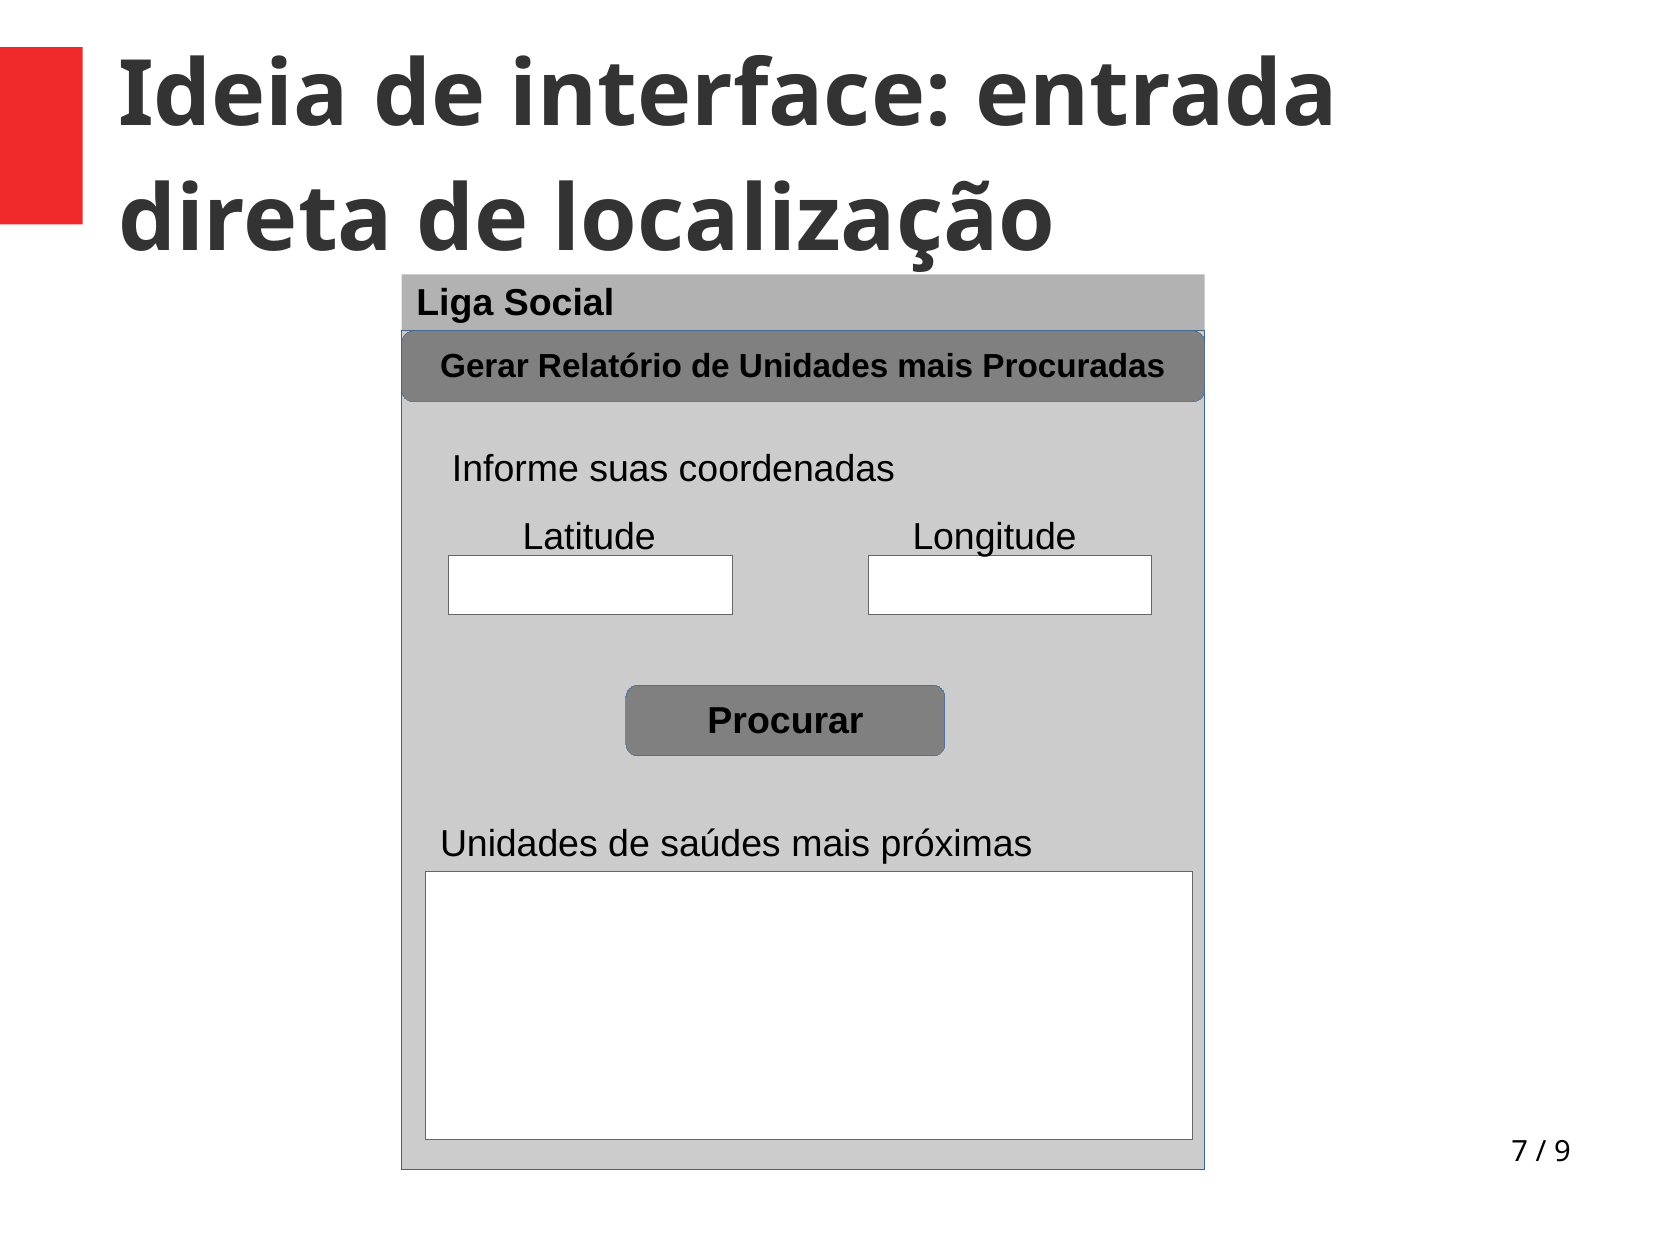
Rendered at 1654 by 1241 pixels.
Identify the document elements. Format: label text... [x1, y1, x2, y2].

text_box Unidades de saúdes mais próximas [425, 814, 1087, 872]
text_box [401, 393, 1205, 1170]
text_box Longitude [897, 507, 1134, 565]
text_box Procurar [625, 685, 945, 756]
text_box Latitude [507, 507, 697, 565]
text_box Liga Social [401, 274, 1205, 331]
text_box Informe suas coordenadas [437, 439, 957, 520]
title Ideia de interface: entrada direta de localização [118, 46, 1571, 260]
text_box Gerar Relatório de Unidades mais Procuradas [401, 330, 1205, 402]
